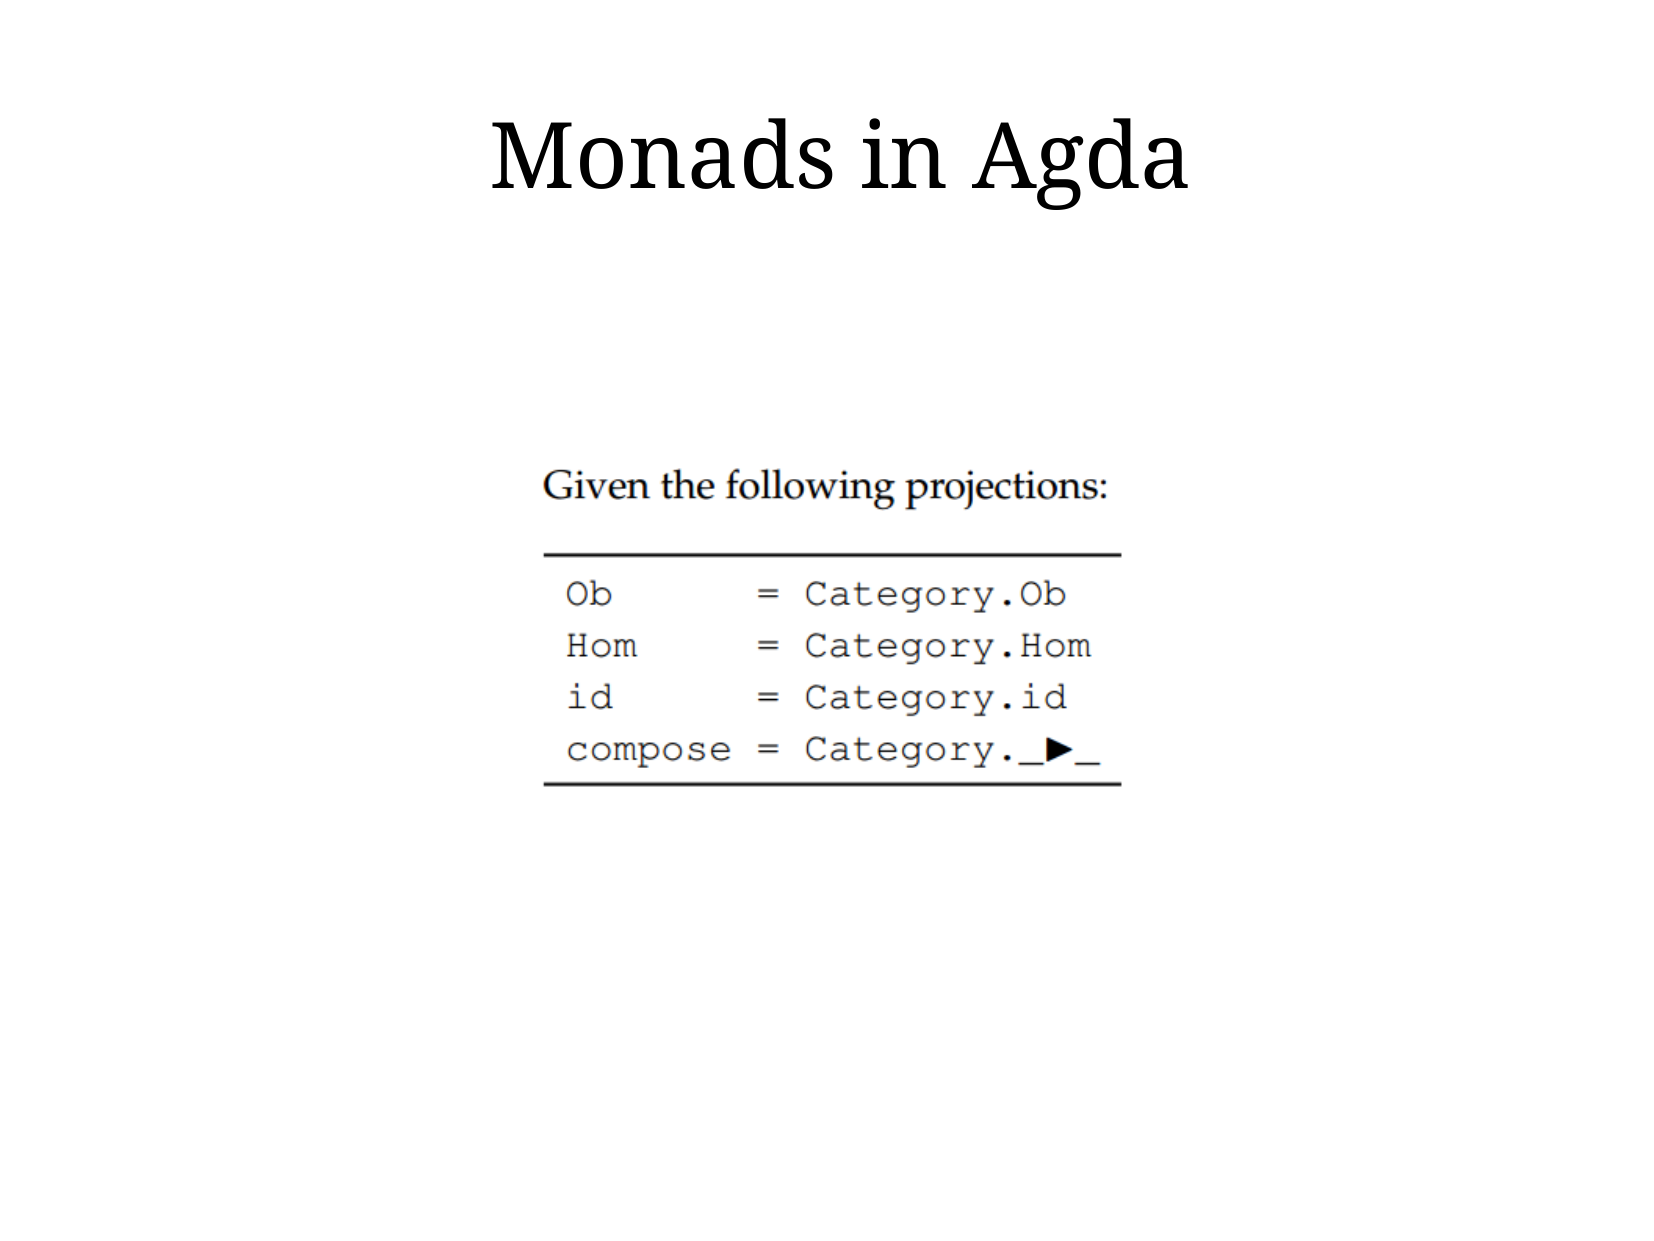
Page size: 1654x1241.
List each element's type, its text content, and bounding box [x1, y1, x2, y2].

title Monads in Agda [59, 22, 1625, 284]
picture [530, 442, 1164, 804]
